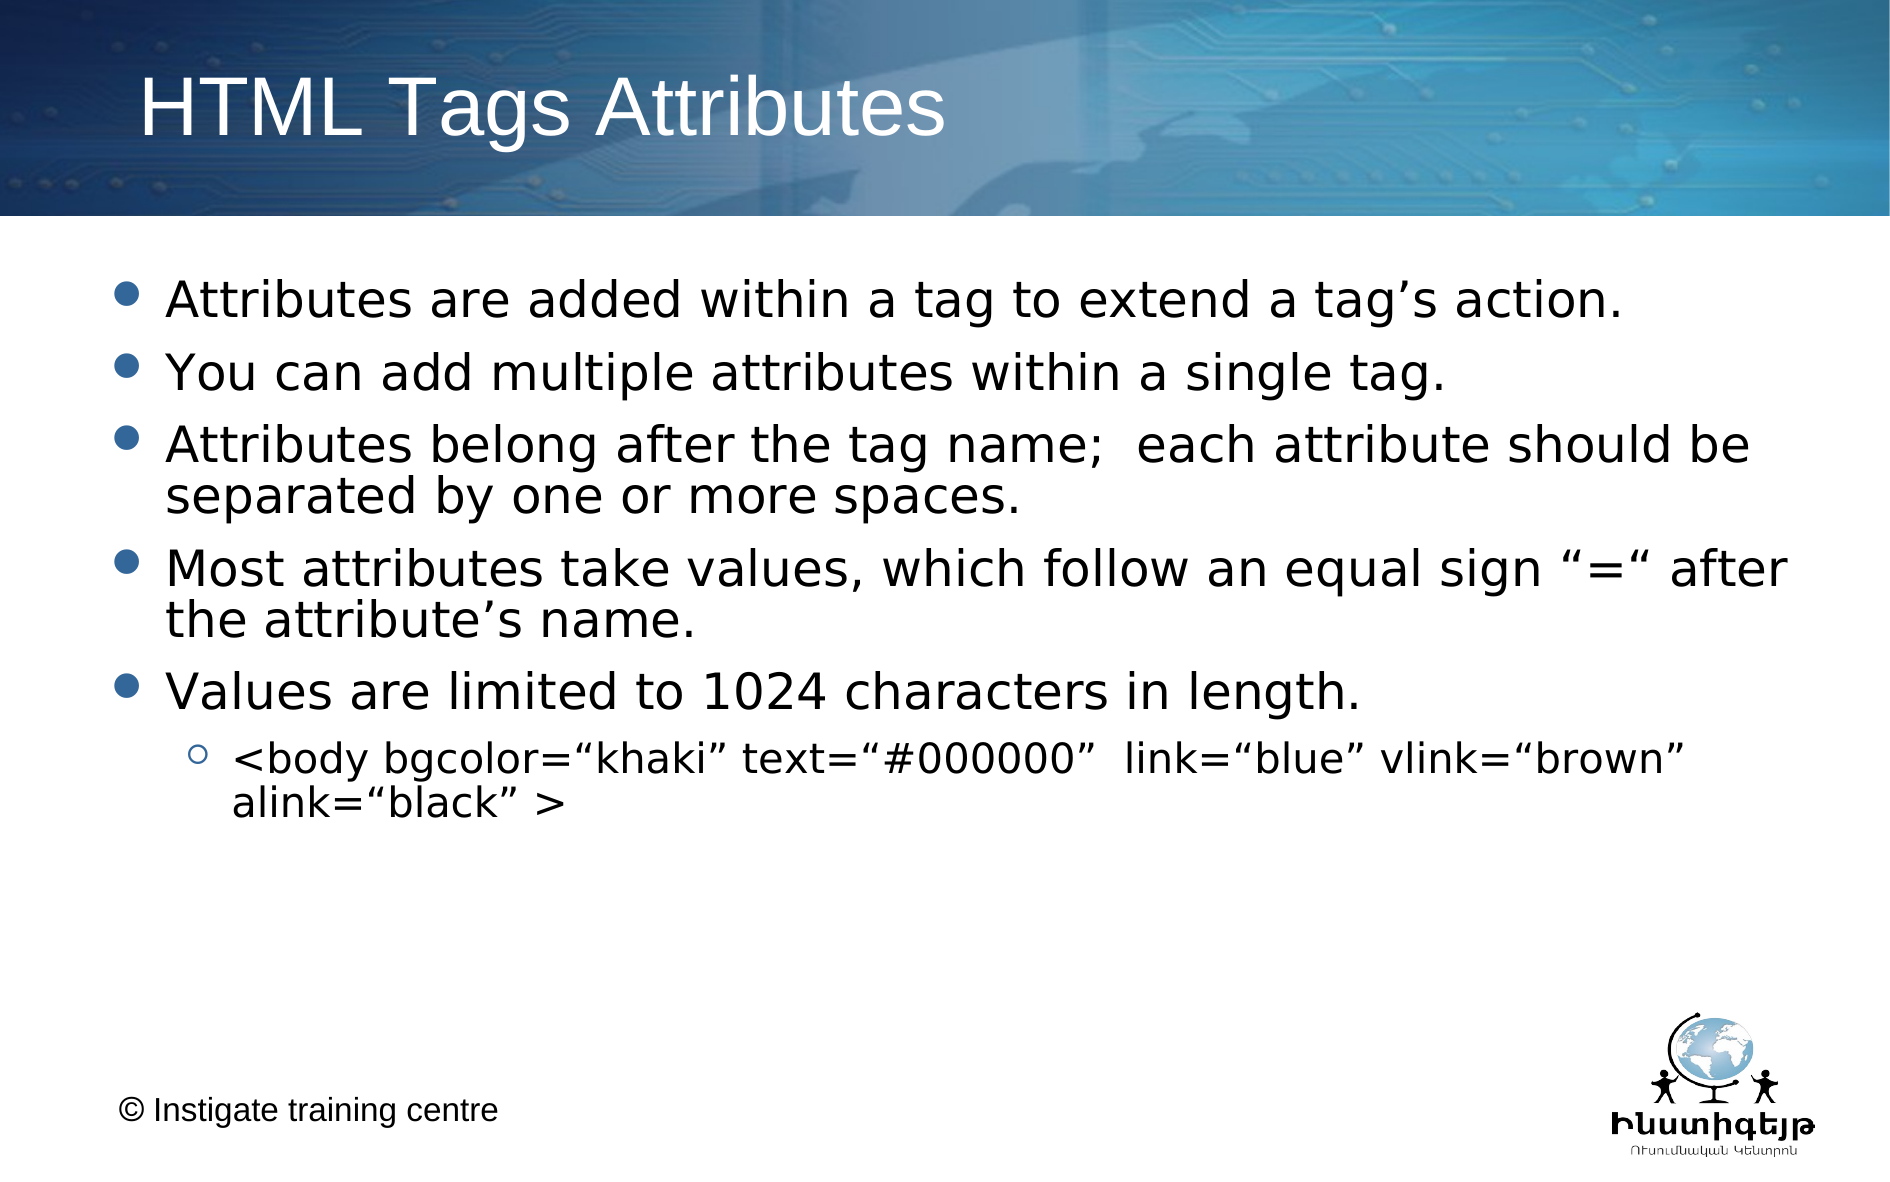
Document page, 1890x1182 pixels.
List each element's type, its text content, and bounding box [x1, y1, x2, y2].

picture [0, 0, 1890, 216]
picture [1612, 1012, 1815, 1157]
list Attributes are added within a tag to extend a tag’s action. You can add multiple attributes within a single tag. Attributes belong after the tag name; each attribute should be separated by one or more spaces. Most attributes take values, which follow an equal sign “=“ after the attribute’s name. Values are limited to 1024 characters in length. <body bgcolor=“khaki” text=“#000000” link=“blue” vlink=“brown” alink=“black” > [110, 276, 1801, 299]
